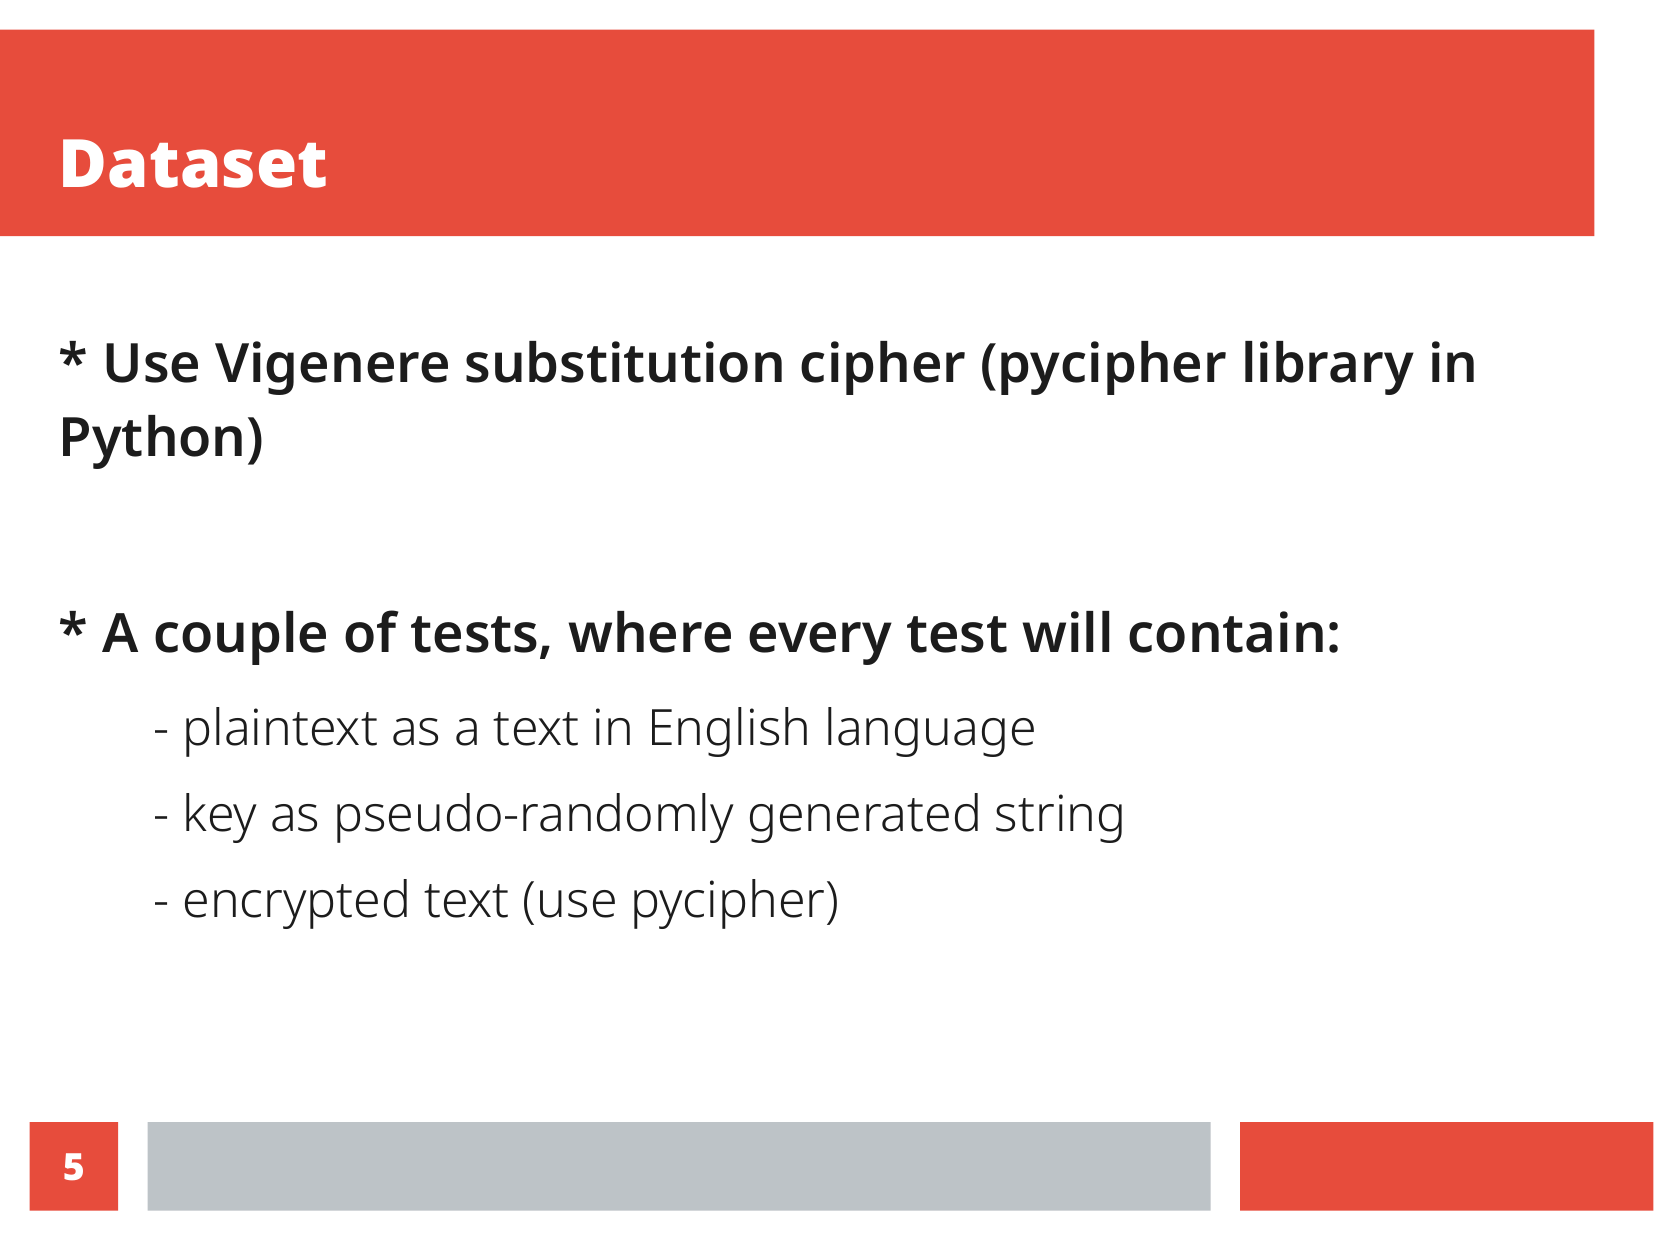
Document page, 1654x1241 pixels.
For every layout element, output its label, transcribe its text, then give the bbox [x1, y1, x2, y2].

list * Use Vigenere substitution cipher (pycipher library in Python) * A couple of tests, where every test will contain: - plaintext as a text in English language - key as pseudo-randomly generated string - encrypted text (use pycipher) [59, 324, 1565, 1093]
title Dataset [59, 59, 1595, 207]
